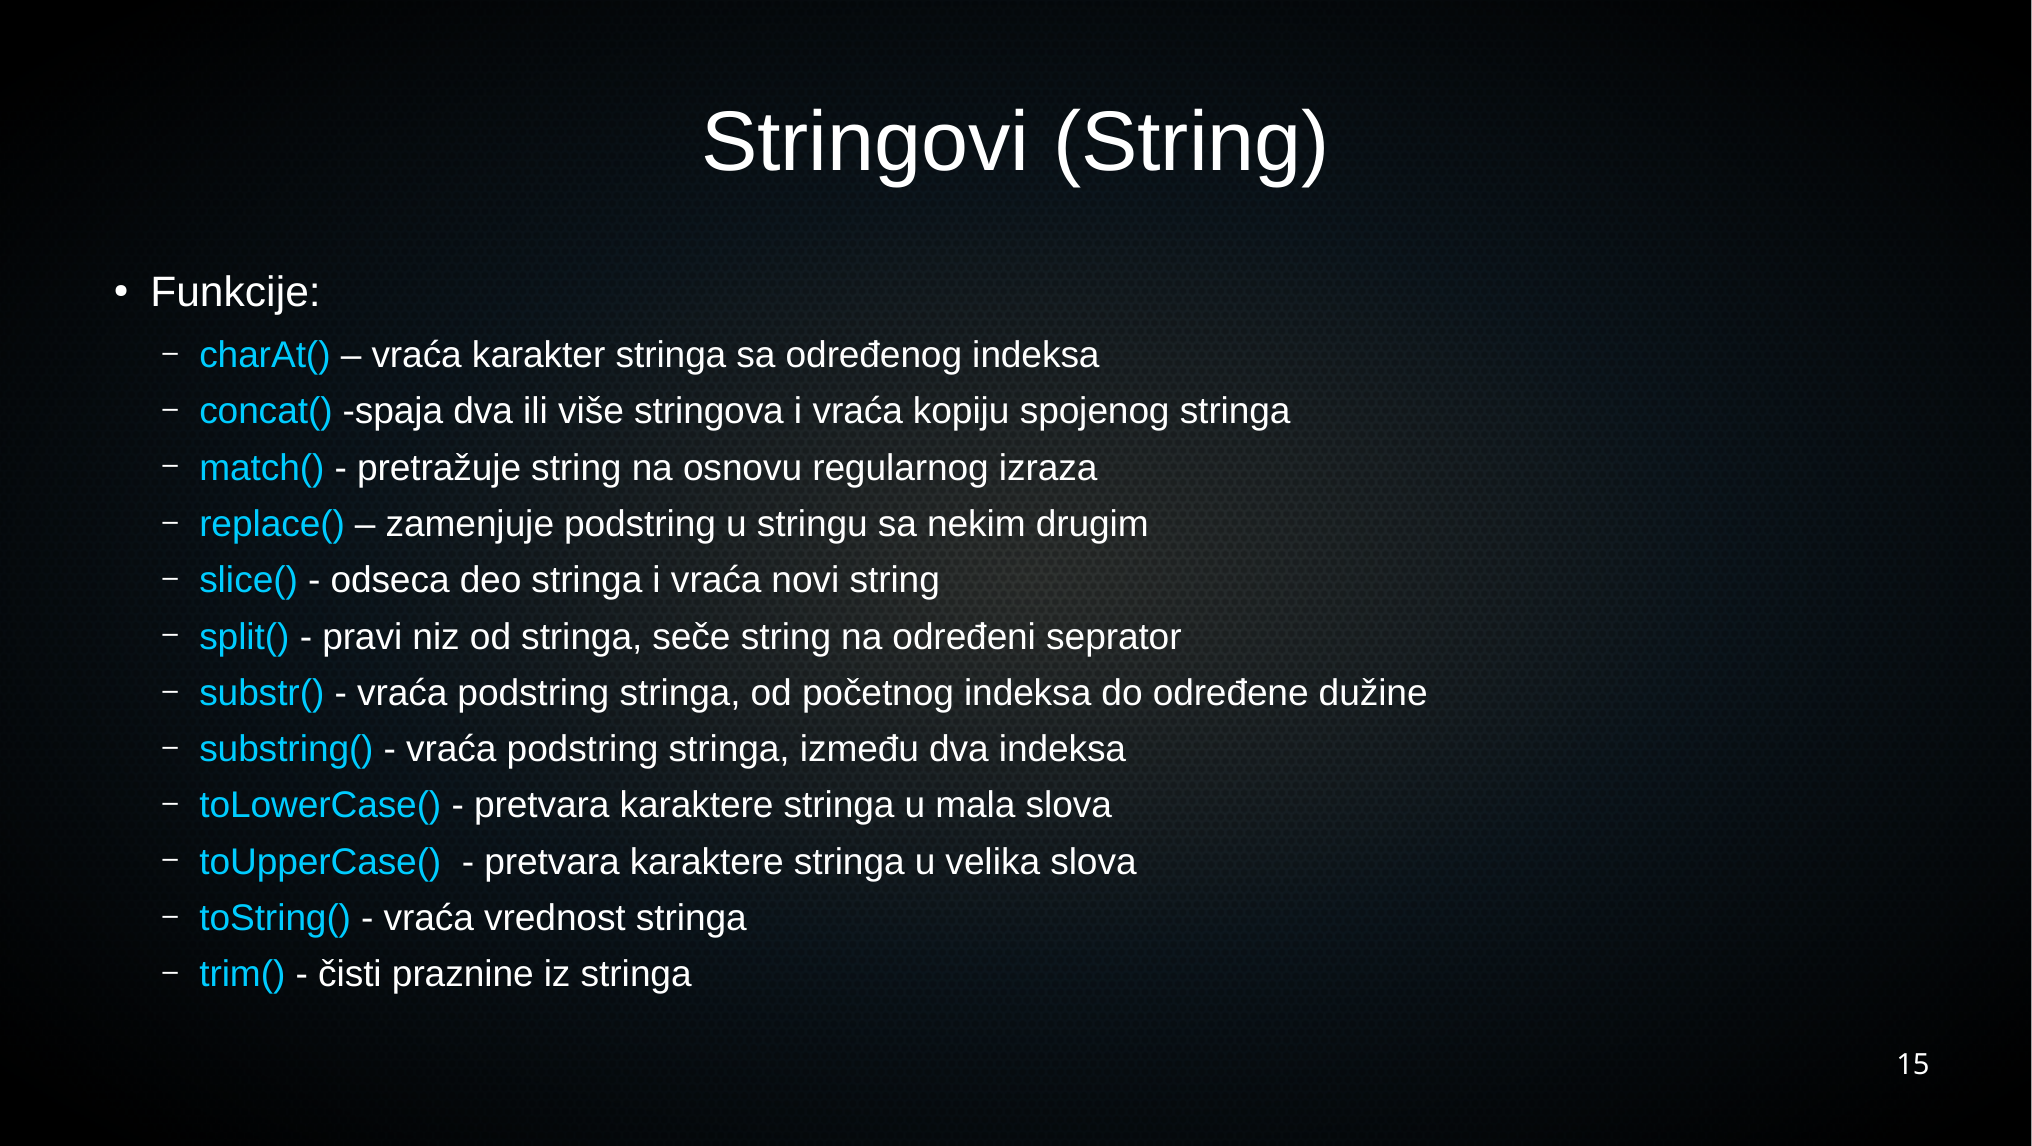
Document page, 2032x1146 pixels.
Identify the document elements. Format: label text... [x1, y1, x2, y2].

title Stringovi (String) [101, 45, 1930, 237]
picture [0, 0, 2032, 1146]
list Funkcije: charAt() – vraća karakter stringa sa određenog indeksa concat() -spaja dva ili više stringova i vraća kopiju spojenog stringa match() - pretražuje string na osnovu regularnog izraza replace() – zamenjuje podstring u stringu sa nekim drugim slice() - odseca deo stringa i vraća novi string split() - pravi niz od stringa, seče string na određeni seprator substr() - vraća podstring stringa, od početnog indeksa do određene dužine substring() - vraća podstring stringa, između dva indeksa toLowerCase() - pretvara karaktere stringa u mala slova toUpperCase() - pretvara karaktere stringa u velika slova toString() - vraća vrednost stringa trim() - čisti praznine iz stringa [101, 268, 1890, 1004]
